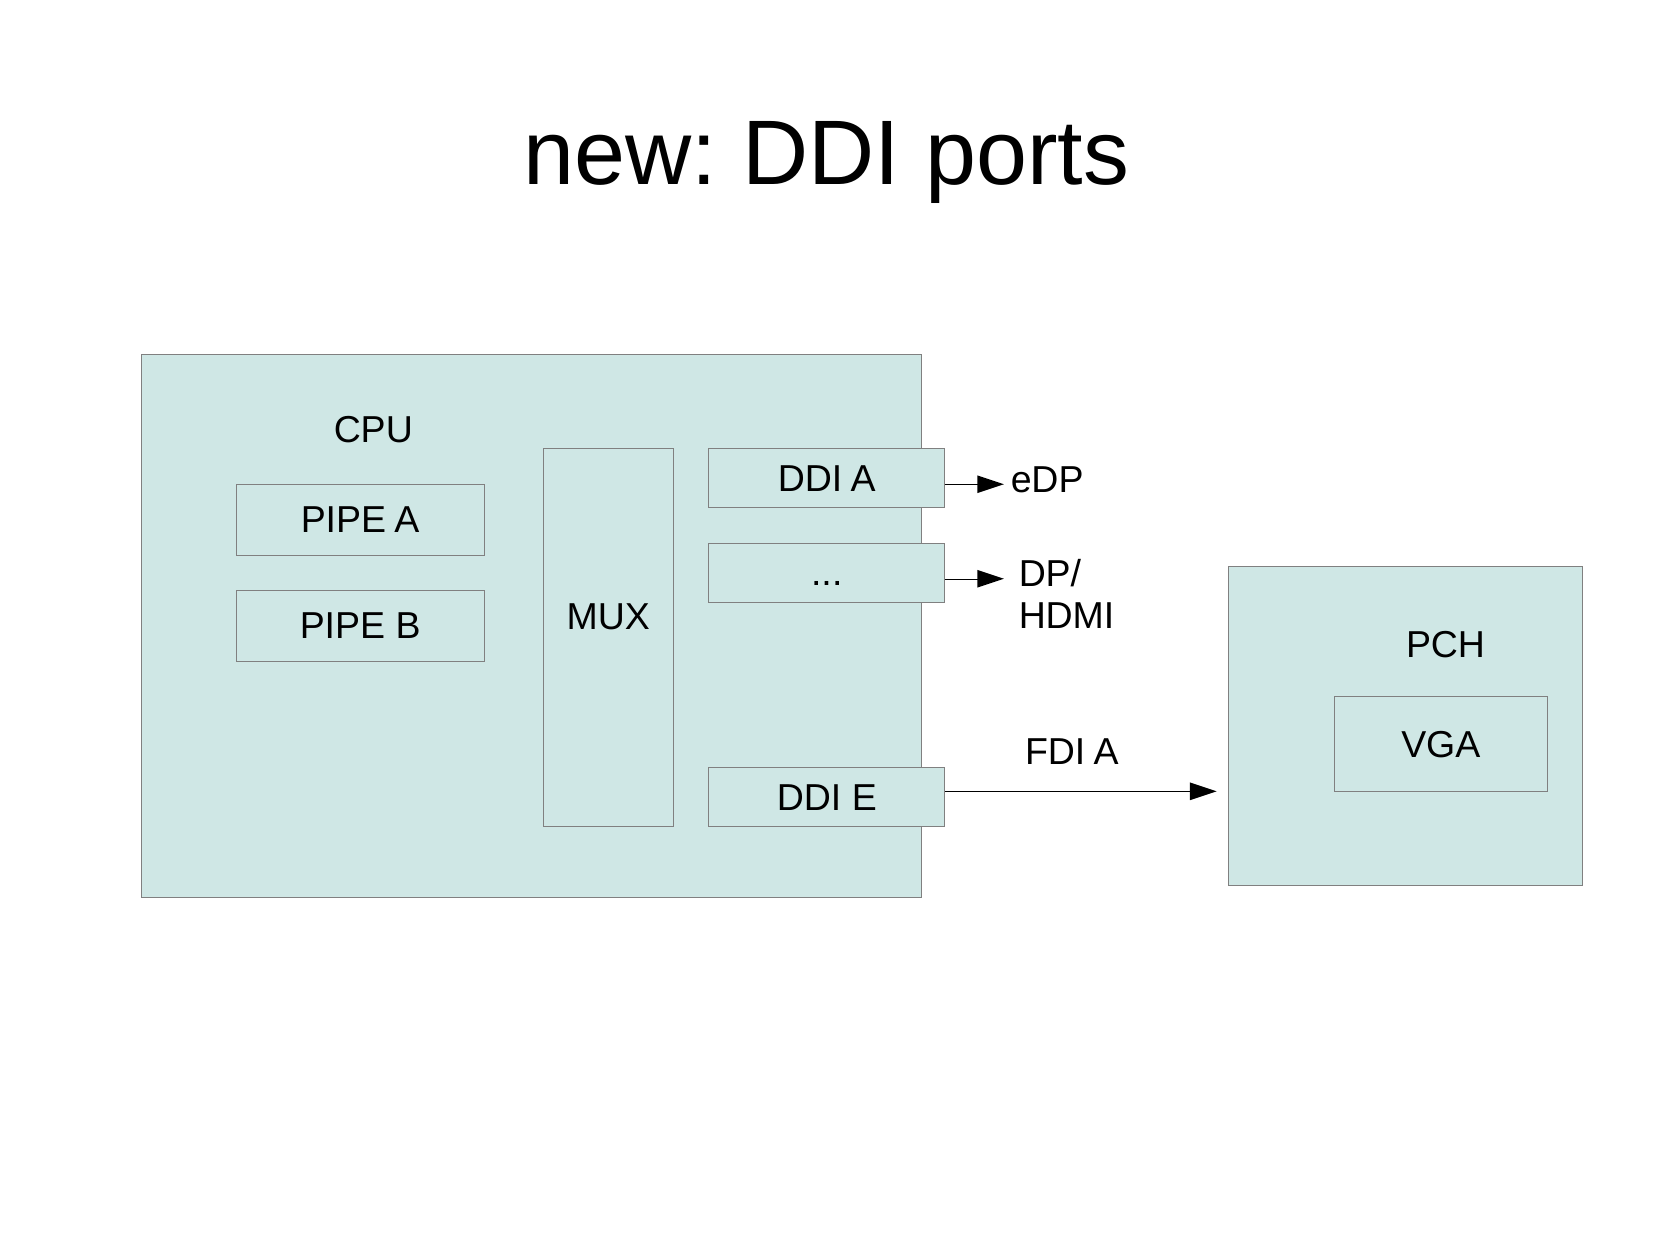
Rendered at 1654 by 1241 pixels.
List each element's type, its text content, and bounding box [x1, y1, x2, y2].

text_box eDP [996, 451, 1099, 508]
text_box PIPE B [236, 590, 485, 662]
text_box ... [708, 543, 945, 603]
text_box DDI E [708, 767, 945, 827]
text_box VGA [1334, 696, 1548, 792]
text_box [1228, 566, 1583, 886]
text_box DDI A [708, 448, 945, 508]
text_box MUX [543, 448, 674, 827]
text_box PCH [1391, 616, 1501, 674]
title new: DDI ports [82, 49, 1571, 257]
text_box PIPE A [236, 484, 485, 556]
text_box [141, 354, 922, 898]
text_box FDI A [1010, 722, 1134, 780]
text_box DP/HDMI [1003, 545, 1192, 603]
text_box CPU [318, 401, 428, 459]
